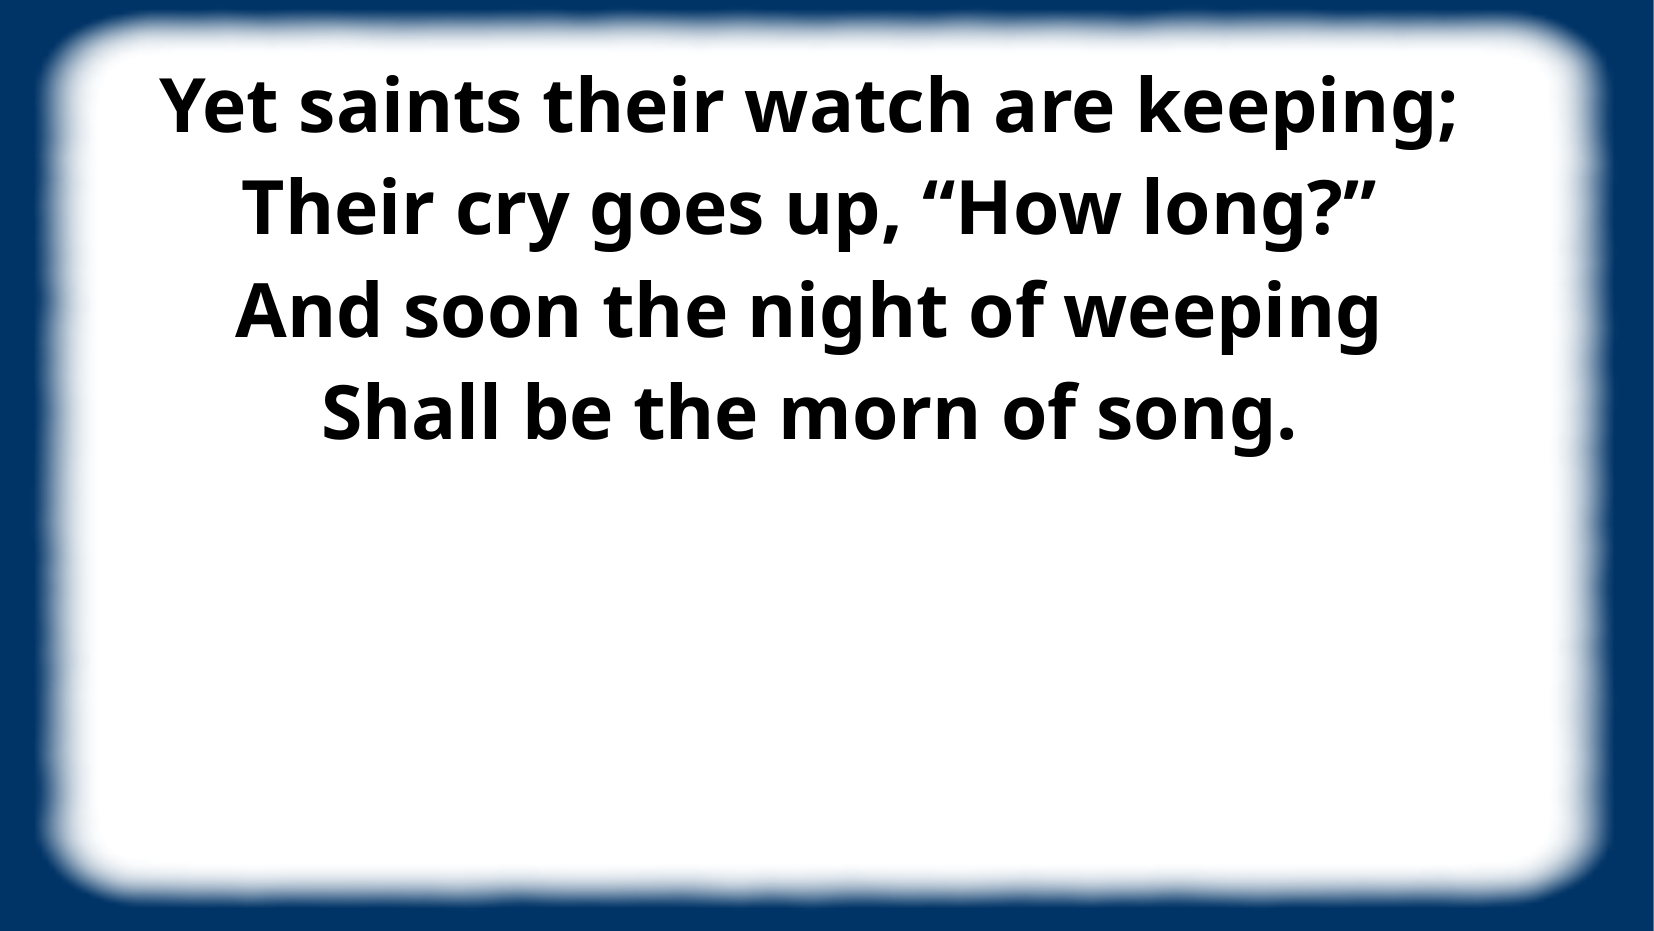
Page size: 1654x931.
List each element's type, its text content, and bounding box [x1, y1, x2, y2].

text_box Yet saints their watch are keeping; Their cry goes up, “How long?” And soon the night of weeping Shall be the morn of song. [90, 45, 1531, 460]
picture [0, 0, 1654, 931]
